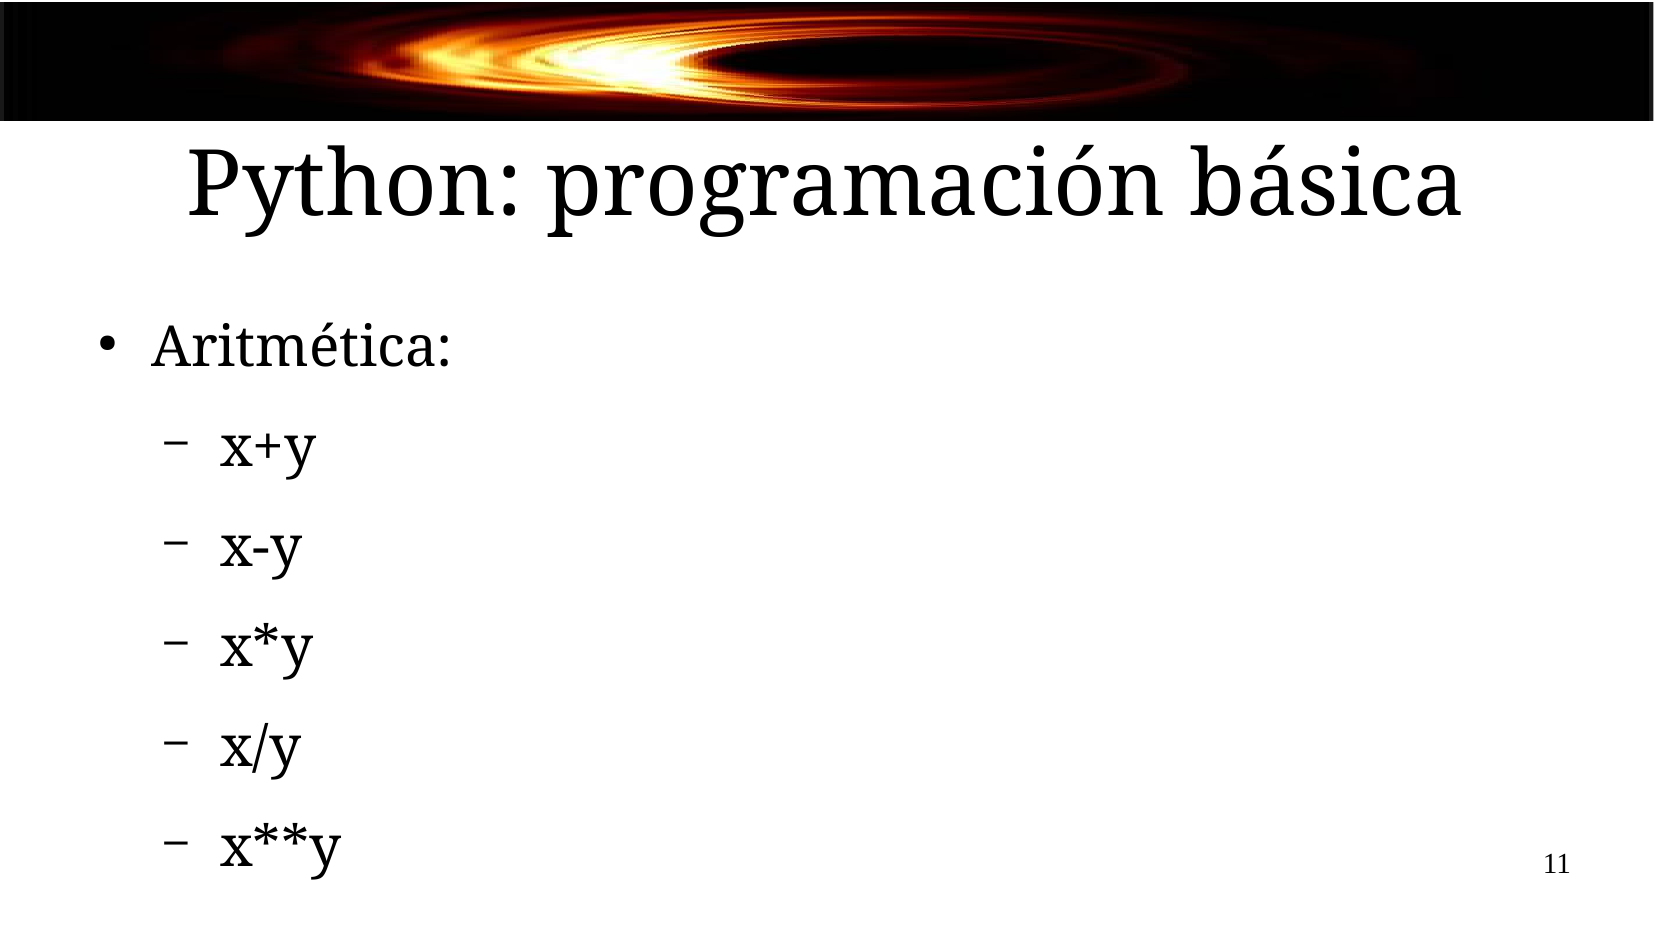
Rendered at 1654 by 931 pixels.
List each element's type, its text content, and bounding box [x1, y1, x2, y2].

list Aritmética: x+y x-y x*y x/y x**y [82, 306, 1571, 886]
picture [0, 2, 1654, 121]
title Python: programación básica [82, 121, 1571, 258]
